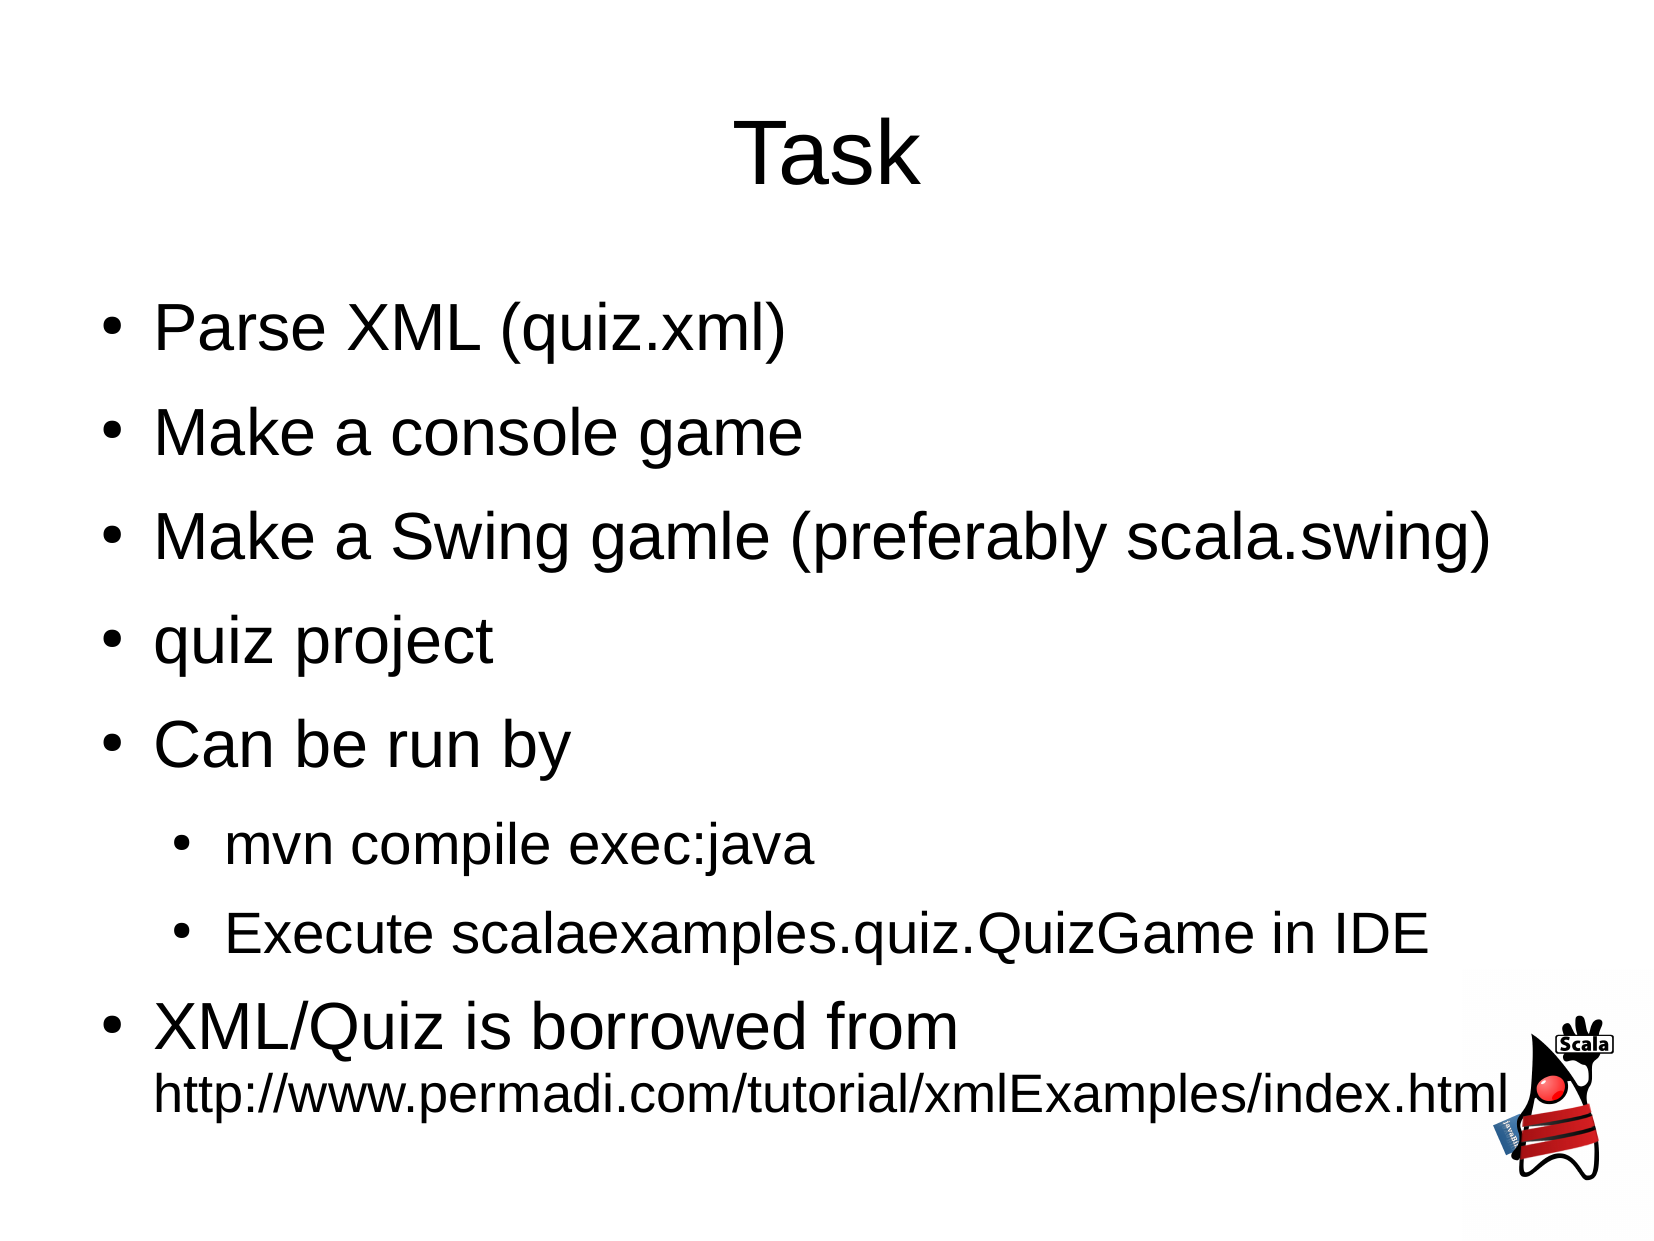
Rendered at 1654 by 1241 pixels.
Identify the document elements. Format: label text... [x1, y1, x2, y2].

list Parse XML (quiz.xml) Make a console game Make a Swing gamle (preferably scala.swing) quiz project Can be run by mvn compile exec:java Execute scalaexamples.quiz.QuizGame in IDE XML/Quiz is borrowed from http://www.permadi.com/tutorial/xmlExamples/index.html [82, 290, 1571, 1109]
title Task [82, 56, 1571, 250]
picture [1462, 969, 1654, 1241]
